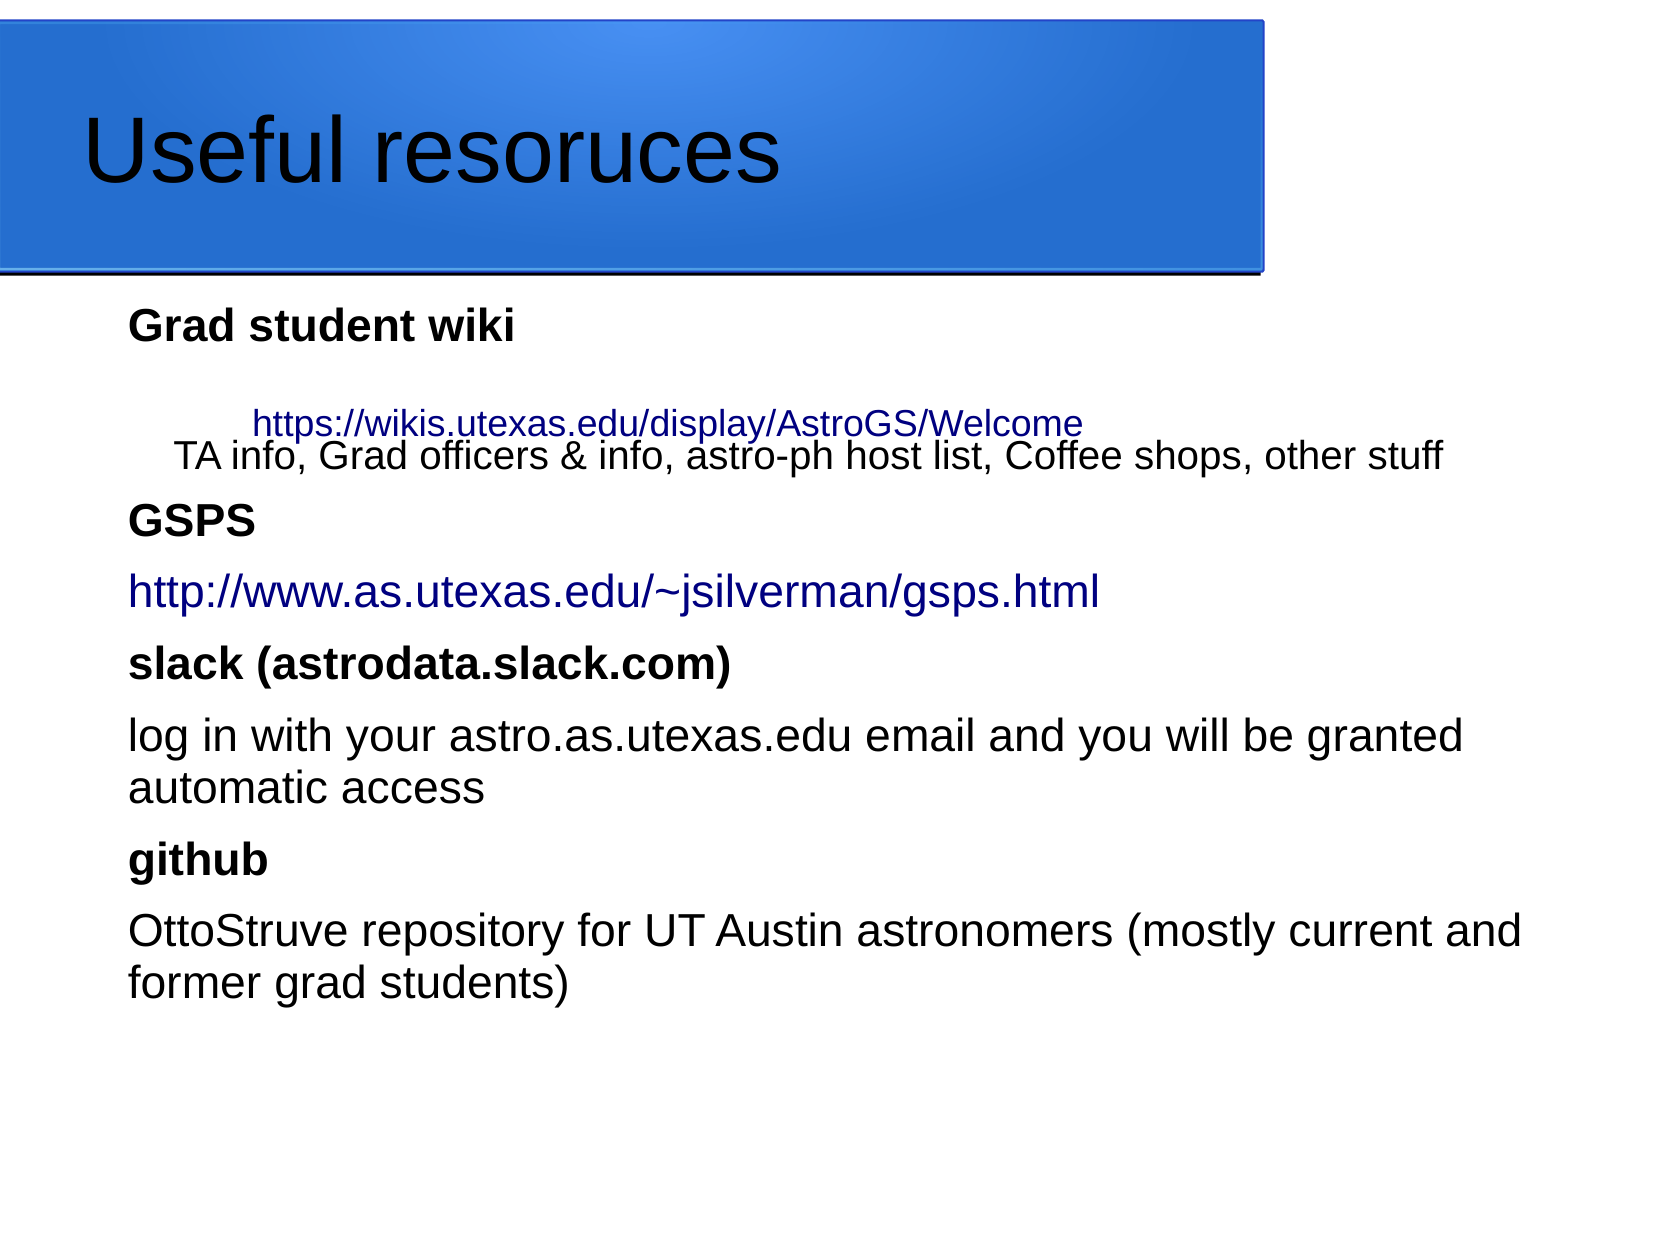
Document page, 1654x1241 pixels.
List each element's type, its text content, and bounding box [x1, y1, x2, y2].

text_box https://wikis.utexas.edu/display/AstroGS/Welcome [237, 395, 1261, 466]
title Useful resoruces [82, 47, 1234, 253]
list Grad student wiki TA info, Grad officers & info, astro-ph host list, Coffee shops, other stuff GSPS http://www.as.utexas.edu/~jsilverman/gsps.html slack (astrodata.slack.com) log in with your astro.as.utexas.edu email and you will be granted automatic access github OttoStruve repository for UT Austin astronomers (mostly current and former grad students) [82, 299, 1571, 1019]
